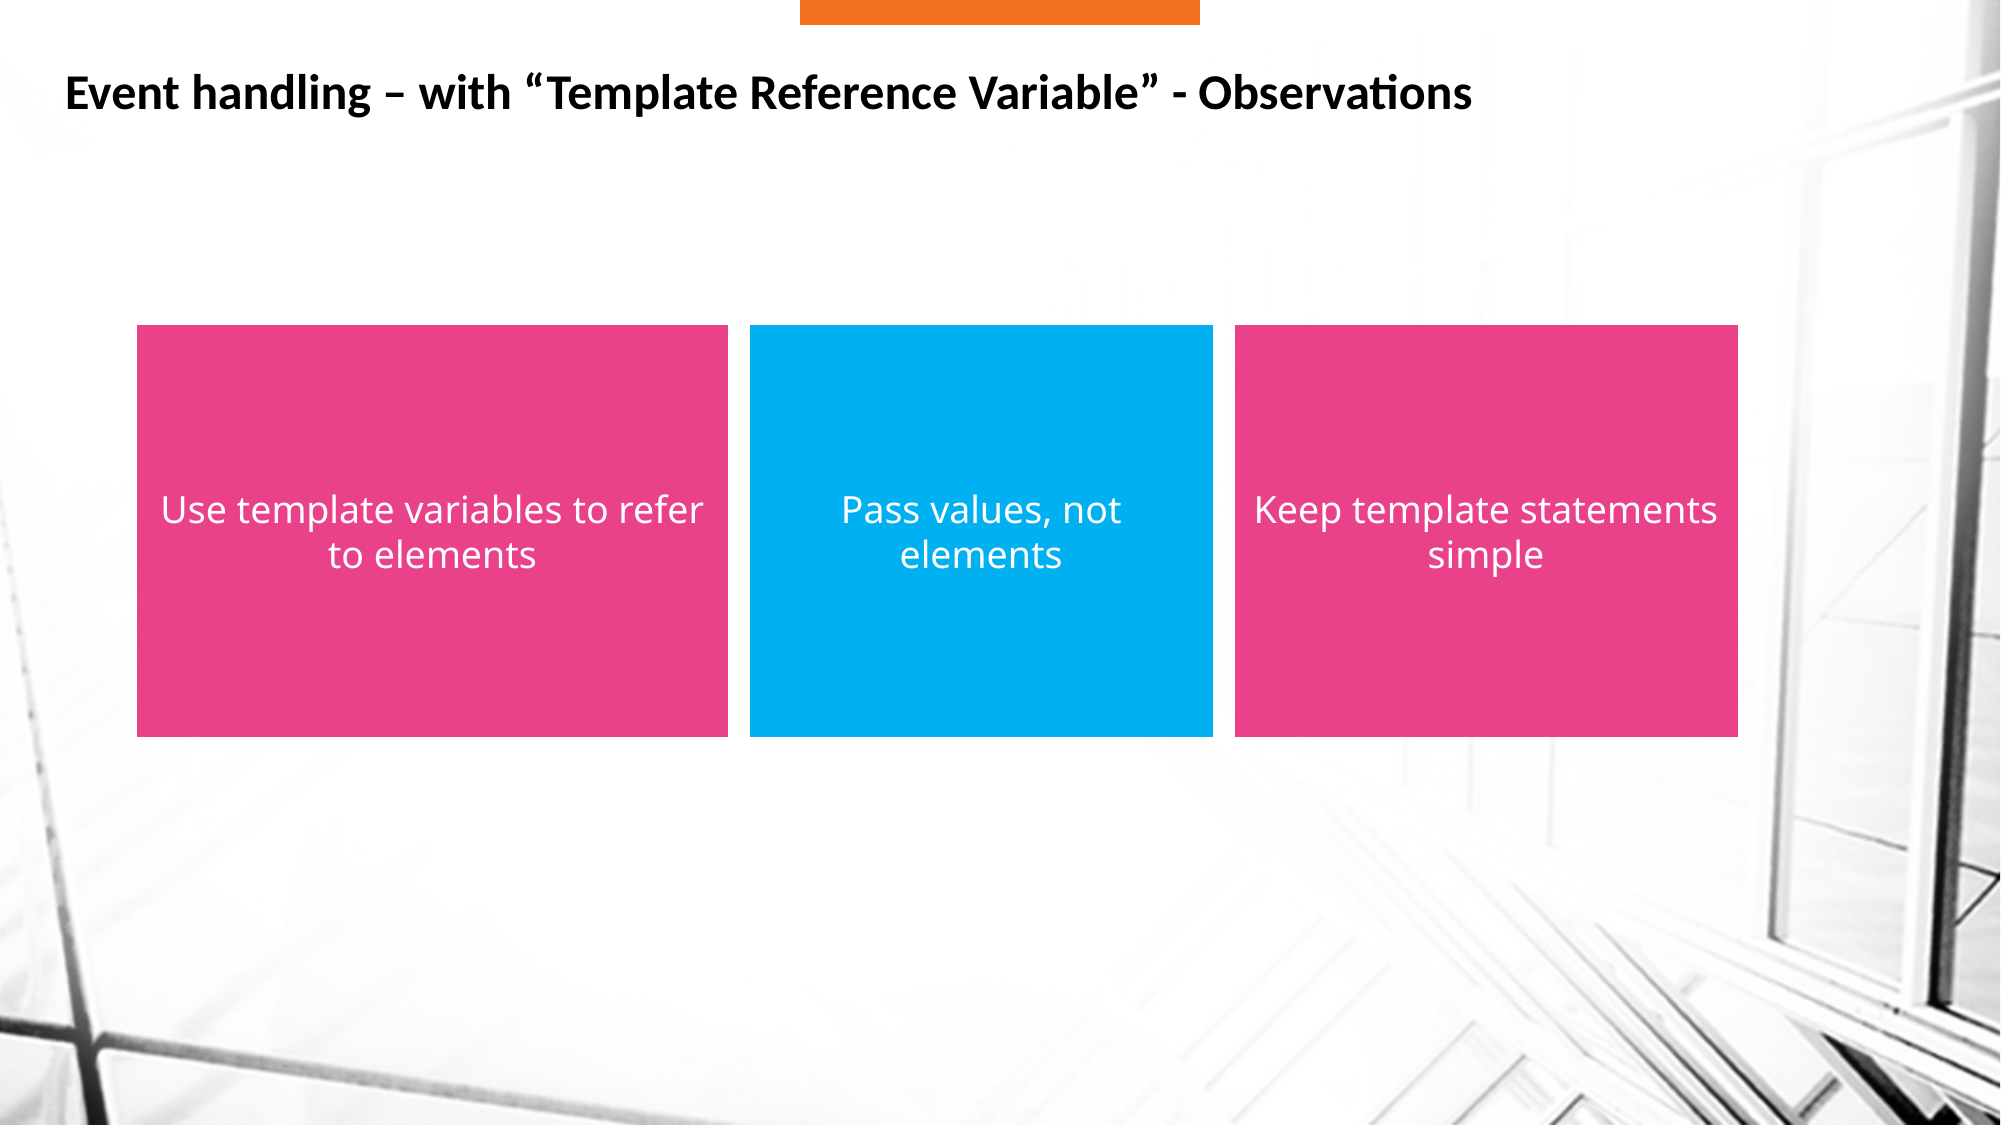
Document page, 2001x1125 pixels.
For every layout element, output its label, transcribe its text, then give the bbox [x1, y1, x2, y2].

text_box Keep template statements simple [1235, 325, 1738, 737]
title Event handling – with “Template Reference Variable” - Observations [50, 63, 1951, 150]
text_box Use template variables to refer to elements [137, 325, 728, 737]
text_box Pass values, not elements [750, 325, 1213, 737]
